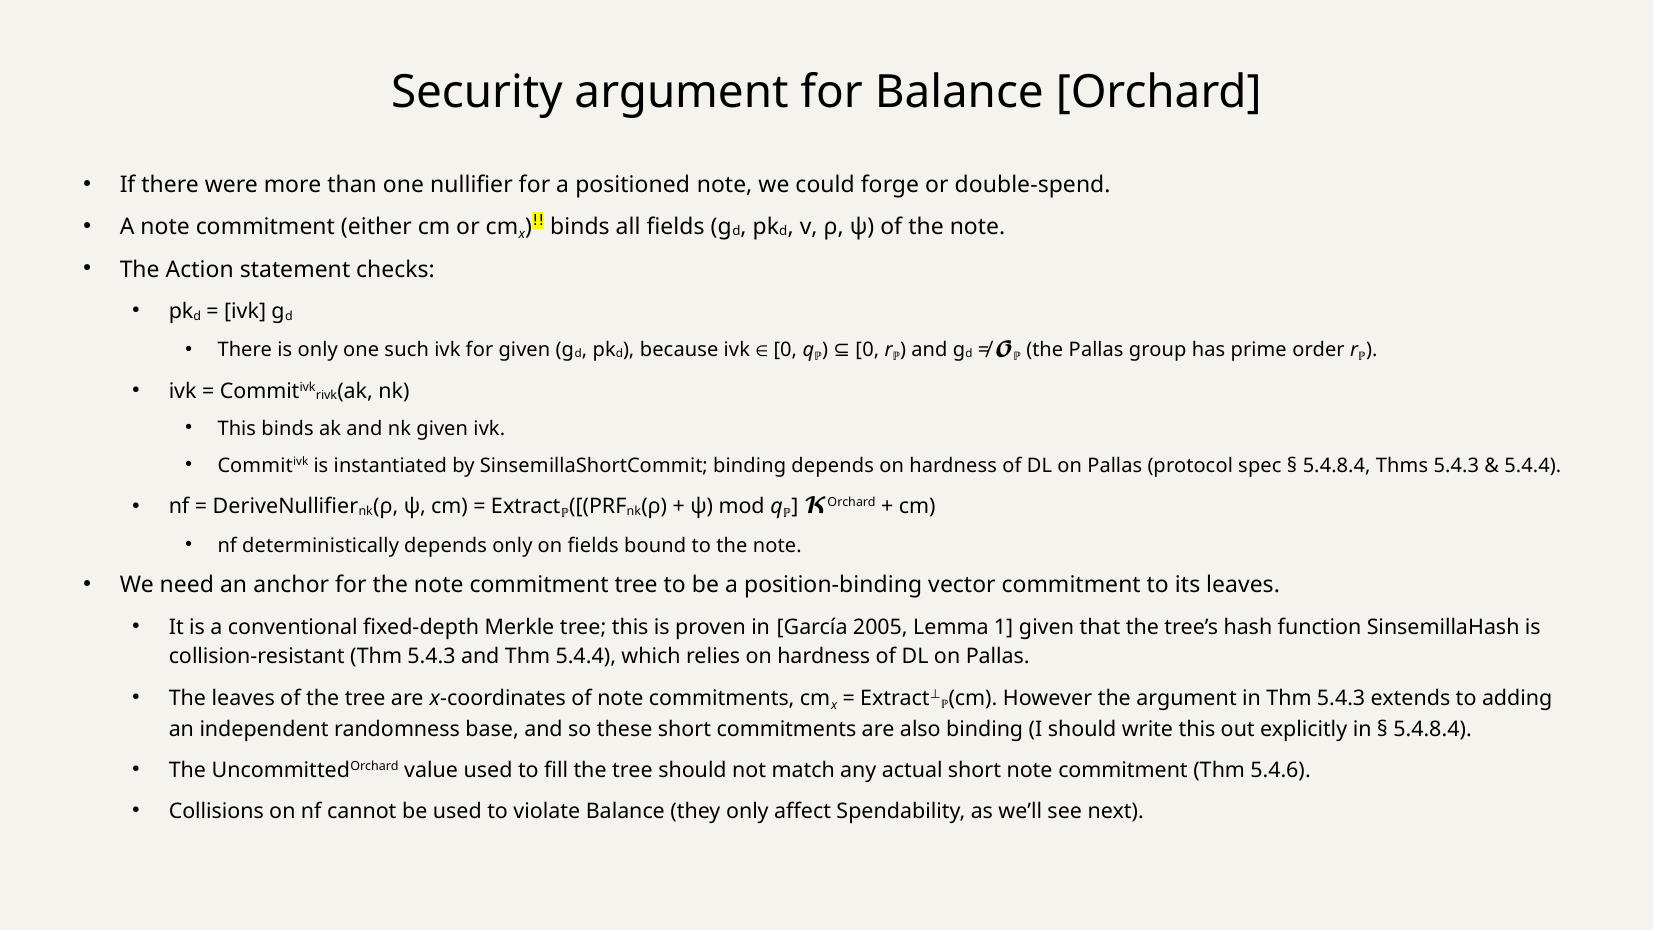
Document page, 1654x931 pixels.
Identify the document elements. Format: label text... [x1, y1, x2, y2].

list If there were more than one nullifier for a positioned note, we could forge or double-spend. A note commitment (either cm or cmx)!! binds all fields (gd, pkd, v, ρ, ψ) of the note. The Action statement checks: pkd = [ivk] gd There is only one such ivk for given (gd, pkd), because ivk ∈ [0, qℙ) ⊆ [0, rℙ) and gd ≠ 𝓞ℙ (the Pallas group has prime order rℙ). ivk = Commitivkrivk(ak, nk) This binds ak and nk given ivk. Commitivk is instantiated by SinsemillaShortCommit; binding depends on hardness of DL on Pallas (protocol spec § 5.4.8.4, Thms 5.4.3 & 5.4.4). nf = DeriveNullifiernk(ρ, ψ, cm) = Extractℙ([(PRFnk(ρ) + ψ) mod qℙ] 𝓚Orchard + cm) nf deterministically depends only on fields bound to the note. We need an anchor for the note commitment tree to be a position-binding vector commitment to its leaves. It is a conventional fixed-depth Merkle tree; this is proven in [García 2005, Lemma 1] given that the tree’s hash function SinsemillaHash is collision-resistant (Thm 5.4.3 and Thm 5.4.4), which relies on hardness of DL on Pallas. The leaves of the tree are x-coordinates of note commitments, cmx = Extract⊥ℙ(cm). However the argument in Thm 5.4.3 extends to adding an independent randomness base, and so these short commitments are also binding (I should write this out explicitly in § 5.4.8.4). The UncommittedOrchard value used to fill the tree should not match any actual short note commitment (Thm 5.4.6). Collisions on nf cannot be used to violate Balance (they only affect Spendability, as we’ll see next). [70, 168, 1571, 886]
title Security argument for Balance [Orchard] [82, 58, 1571, 121]
